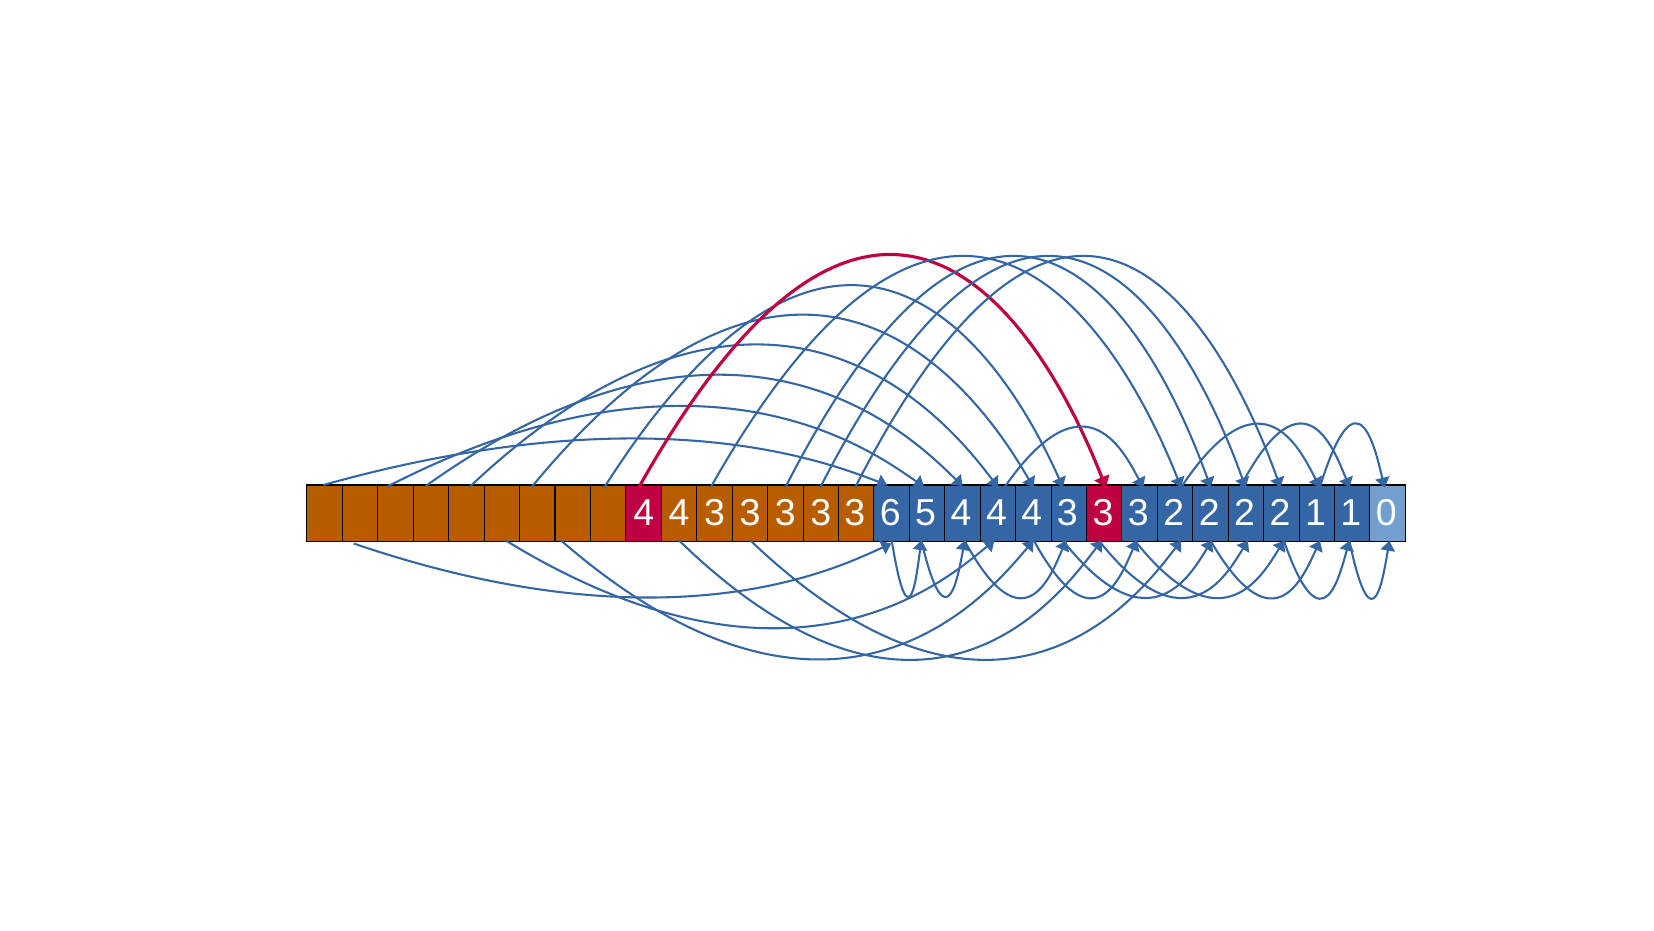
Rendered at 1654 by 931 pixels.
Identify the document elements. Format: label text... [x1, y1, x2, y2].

table_header 3 [697, 486, 732, 541]
table_header [378, 486, 413, 541]
table_header [556, 486, 590, 541]
table_header 2 [1158, 486, 1192, 541]
table_header 5 [910, 486, 944, 541]
table_header 4 [945, 486, 980, 541]
table_header 4 [981, 486, 1015, 541]
table_header 1 [1335, 486, 1369, 541]
table_header 3 [768, 486, 803, 541]
table_header 3 [1122, 486, 1157, 541]
table_header 3 [1087, 486, 1121, 541]
table_header [520, 486, 554, 541]
table_header 3 [804, 486, 838, 541]
table_header 3 [839, 486, 873, 541]
table_header 2 [1229, 486, 1263, 541]
table_header [591, 486, 625, 541]
table_header 4 [662, 486, 696, 541]
table_header [485, 486, 519, 541]
table_header [449, 486, 484, 541]
table_header 3 [1052, 486, 1086, 541]
table_header [307, 486, 342, 541]
table_header 0 [1370, 486, 1405, 541]
table_header 2 [1264, 486, 1299, 541]
table_header 3 [733, 486, 767, 541]
table_header 4 [1016, 486, 1051, 541]
table_header 2 [1193, 486, 1228, 541]
table_header [414, 486, 448, 541]
table_header 4 [626, 486, 661, 541]
table_header [343, 486, 377, 541]
table_header 1 [1300, 486, 1334, 541]
table_header 6 [874, 486, 909, 541]
